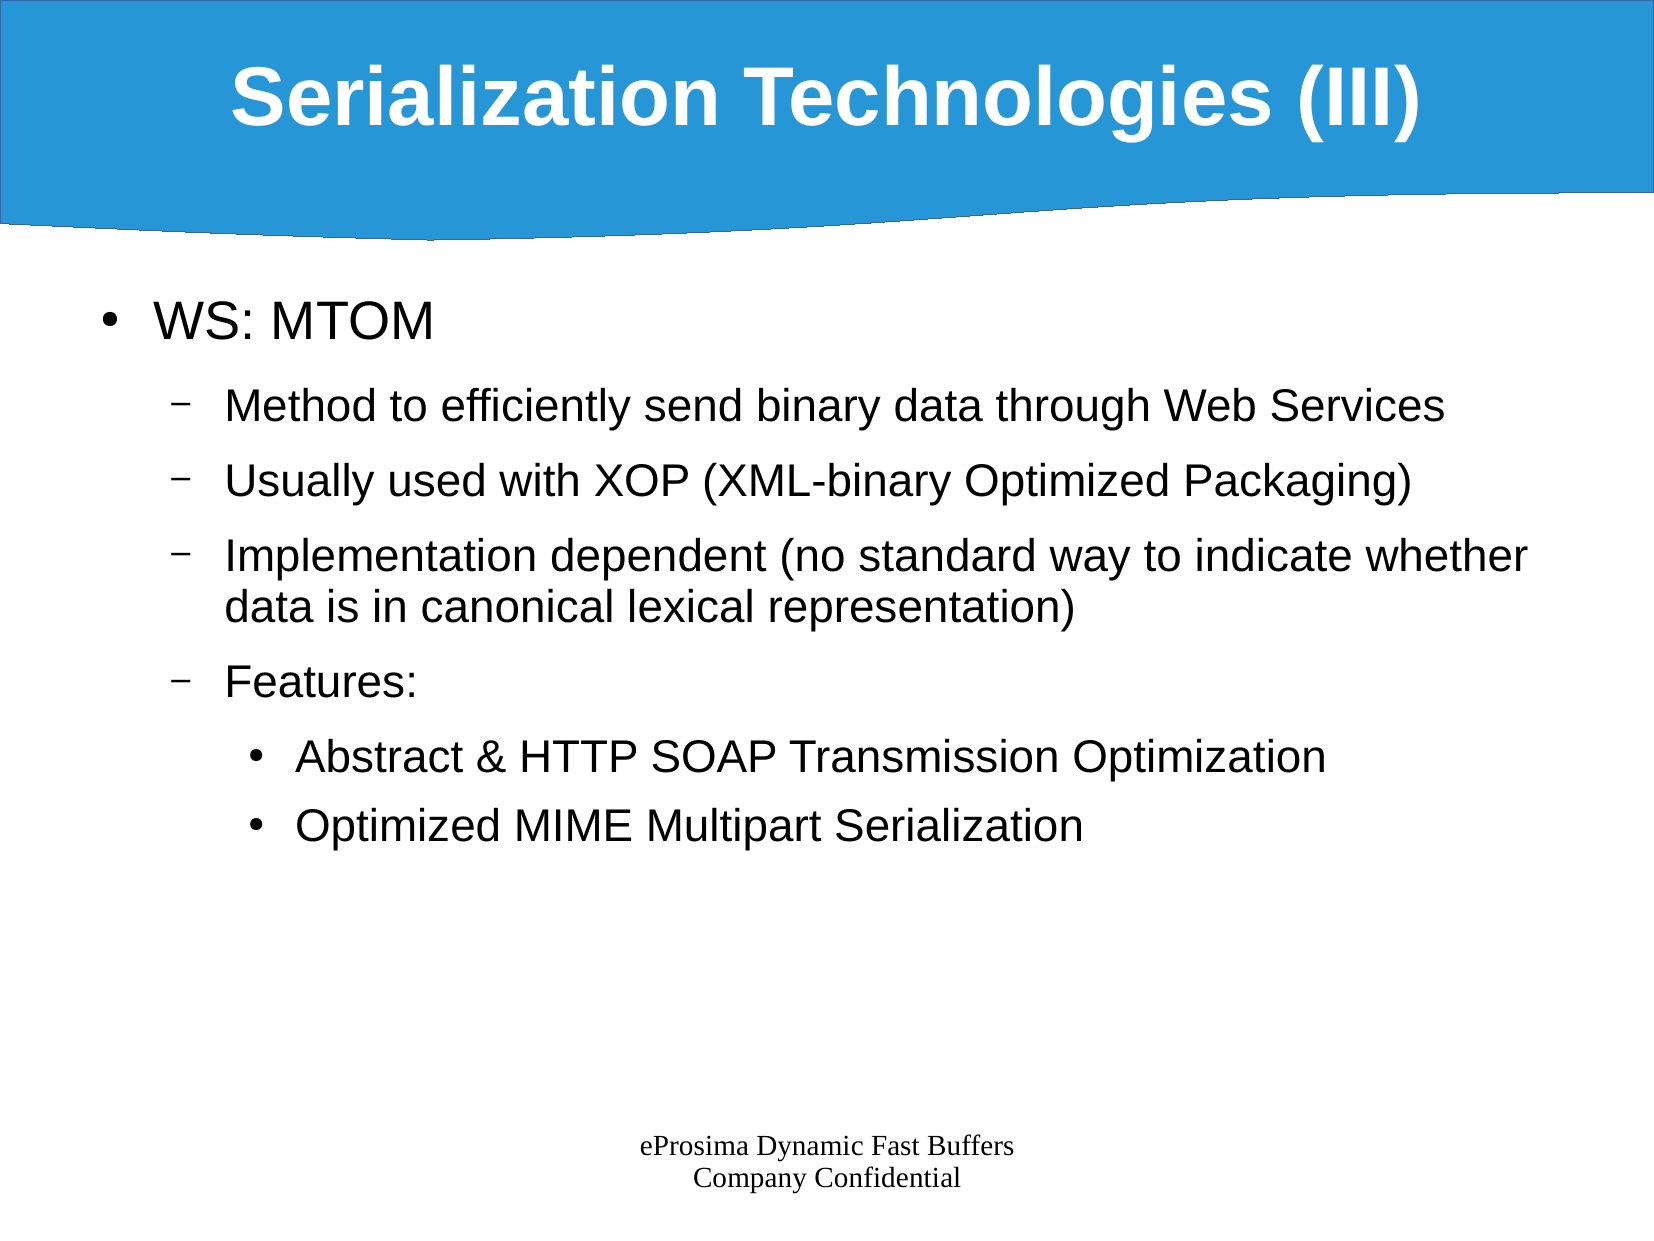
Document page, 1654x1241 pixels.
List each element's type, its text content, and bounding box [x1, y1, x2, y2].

list WS: MTOM Method to efficiently send binary data through Web Services Usually used with XOP (XML-binary Optimized Packaging) Implementation dependent (no standard way to indicate whether data is in canonical lexical representation) Features: Abstract & HTTP SOAP Transmission Optimization Optimized MIME Multipart Serialization [82, 290, 1571, 1141]
text_box Serialization Technologies (III) [0, 0, 1654, 241]
